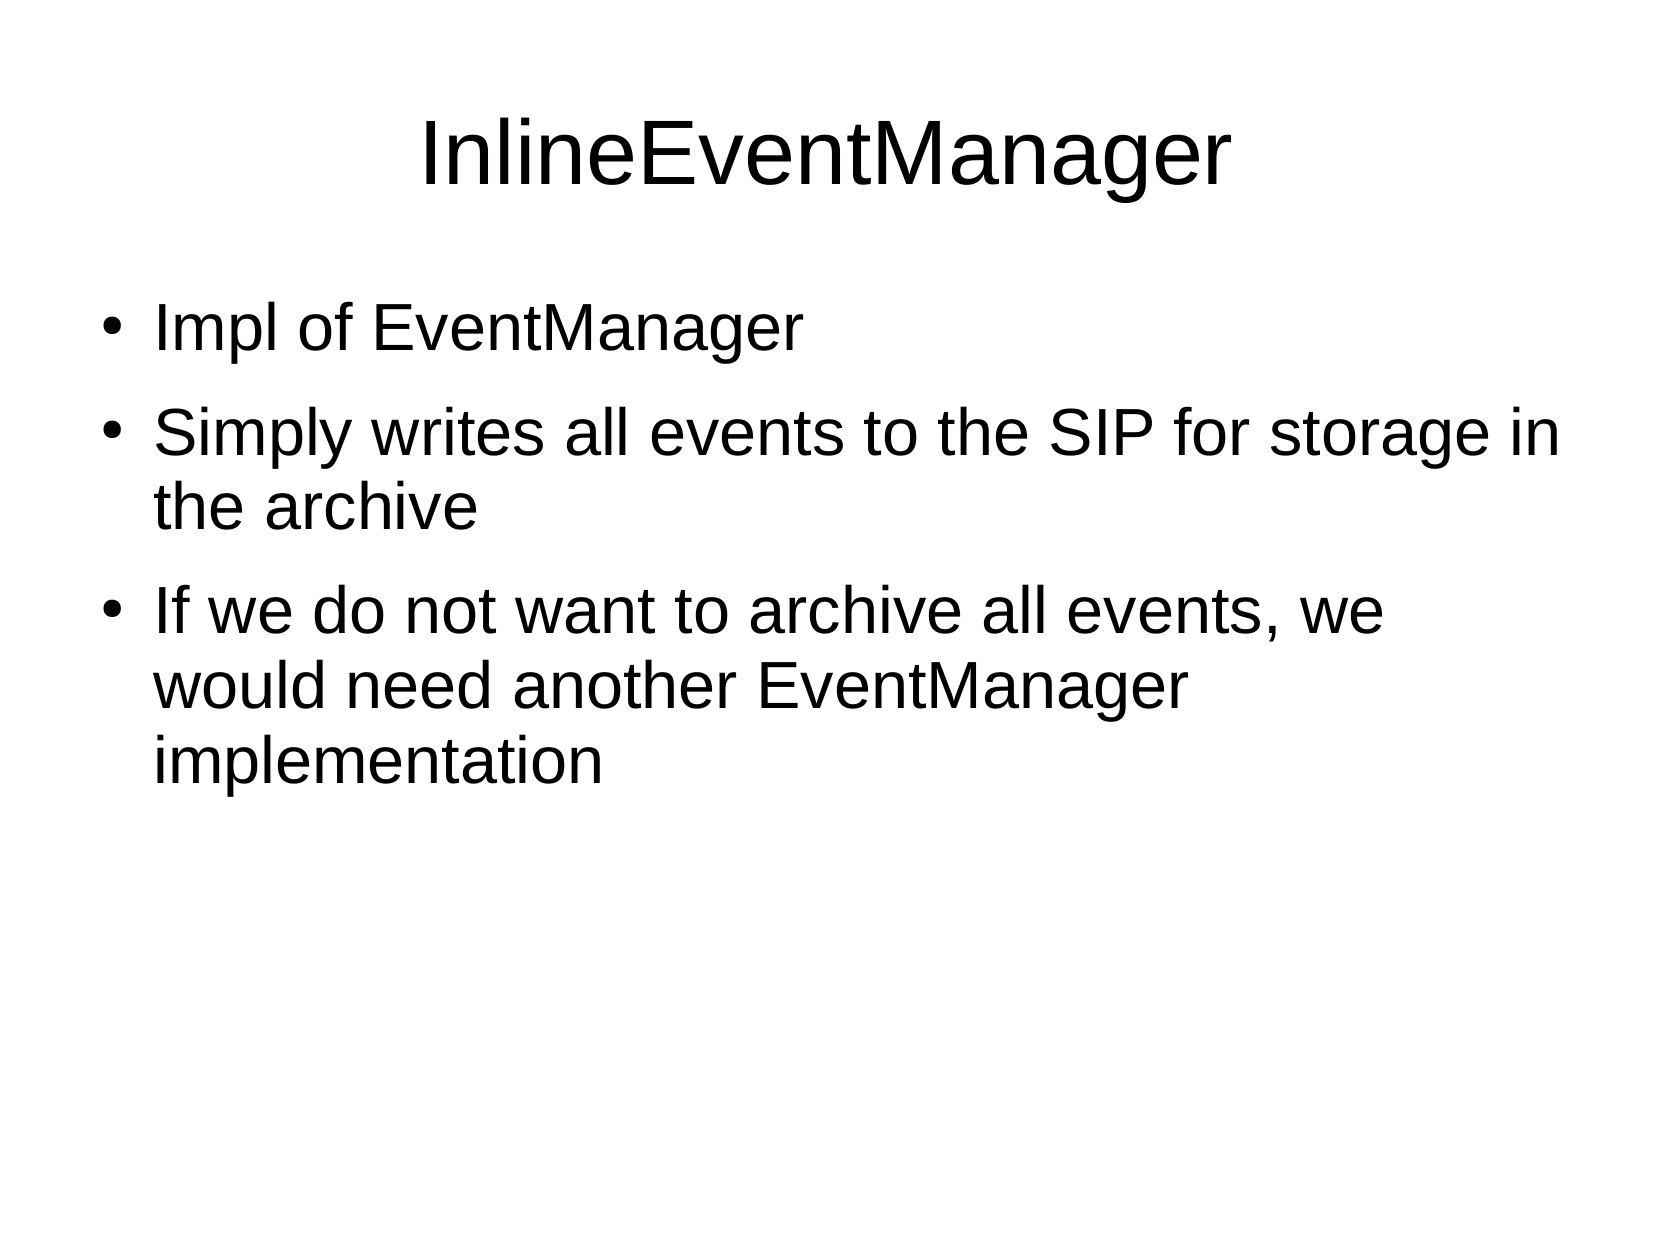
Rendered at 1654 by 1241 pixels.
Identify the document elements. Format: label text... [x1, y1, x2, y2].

title InlineEventManager [82, 56, 1571, 250]
list Impl of EventManager Simply writes all events to the SIP for storage in the archive If we do not want to archive all events, we would need another EventManager implementation [82, 290, 1571, 1109]
